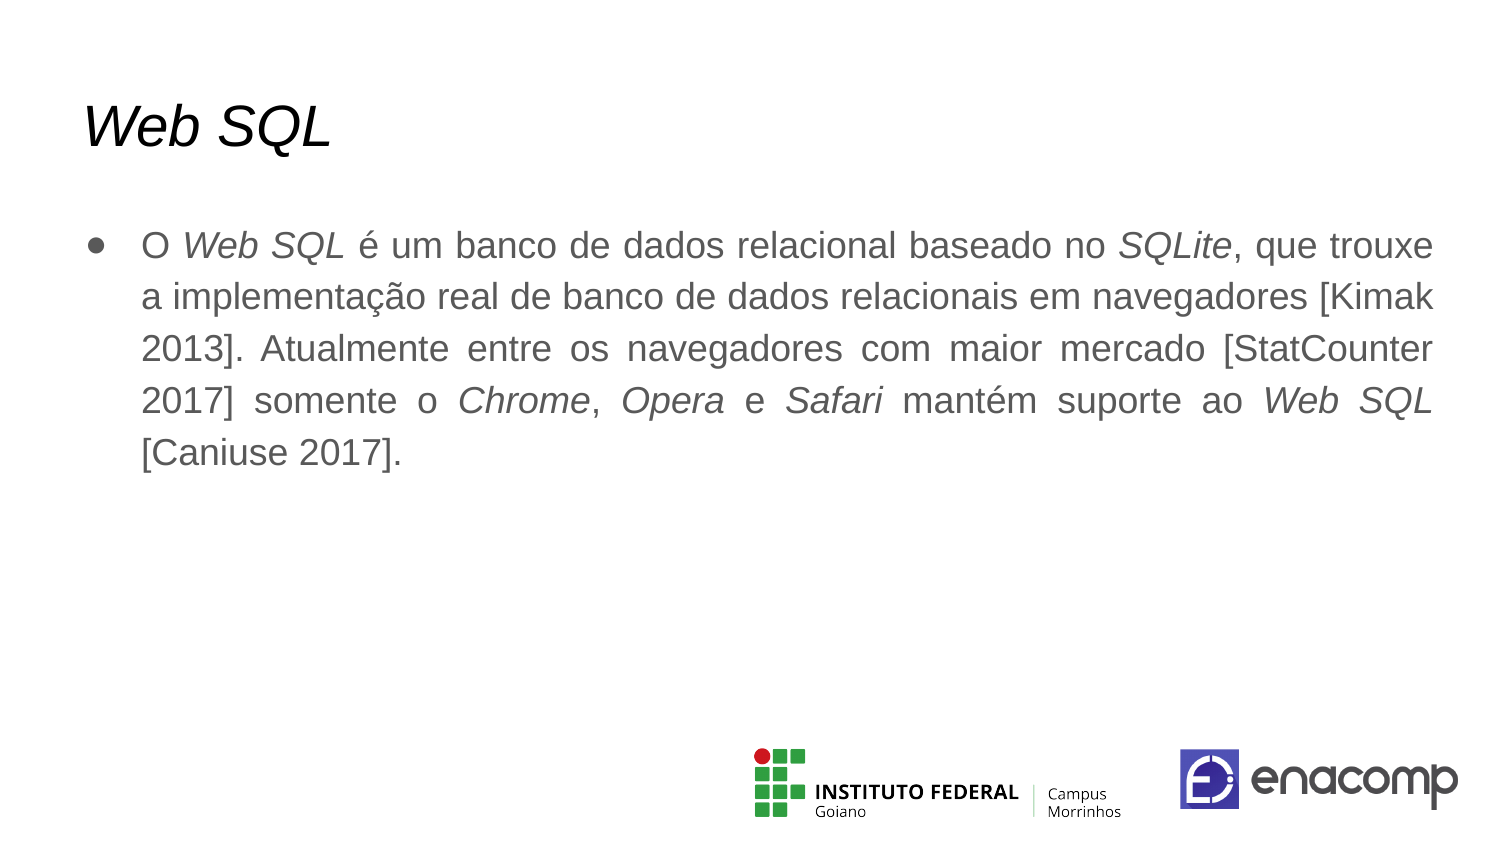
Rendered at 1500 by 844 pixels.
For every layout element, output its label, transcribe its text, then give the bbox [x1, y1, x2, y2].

picture [739, 649, 1129, 844]
title Web SQL [51, 72, 1449, 191]
list O Web SQL é um banco de dados relacional baseado no SQLite, que trouxe a implementação real de banco de dados relacionais em navegadores [Kimak 2013]. Atualmente entre os navegadores com maior mercado [StatCounter 2017] somente o Chrome, Opera e Safari mantém suporte ao Web SQL [Caniuse 2017]. [51, 198, 1449, 672]
picture [1180, 749, 1458, 810]
